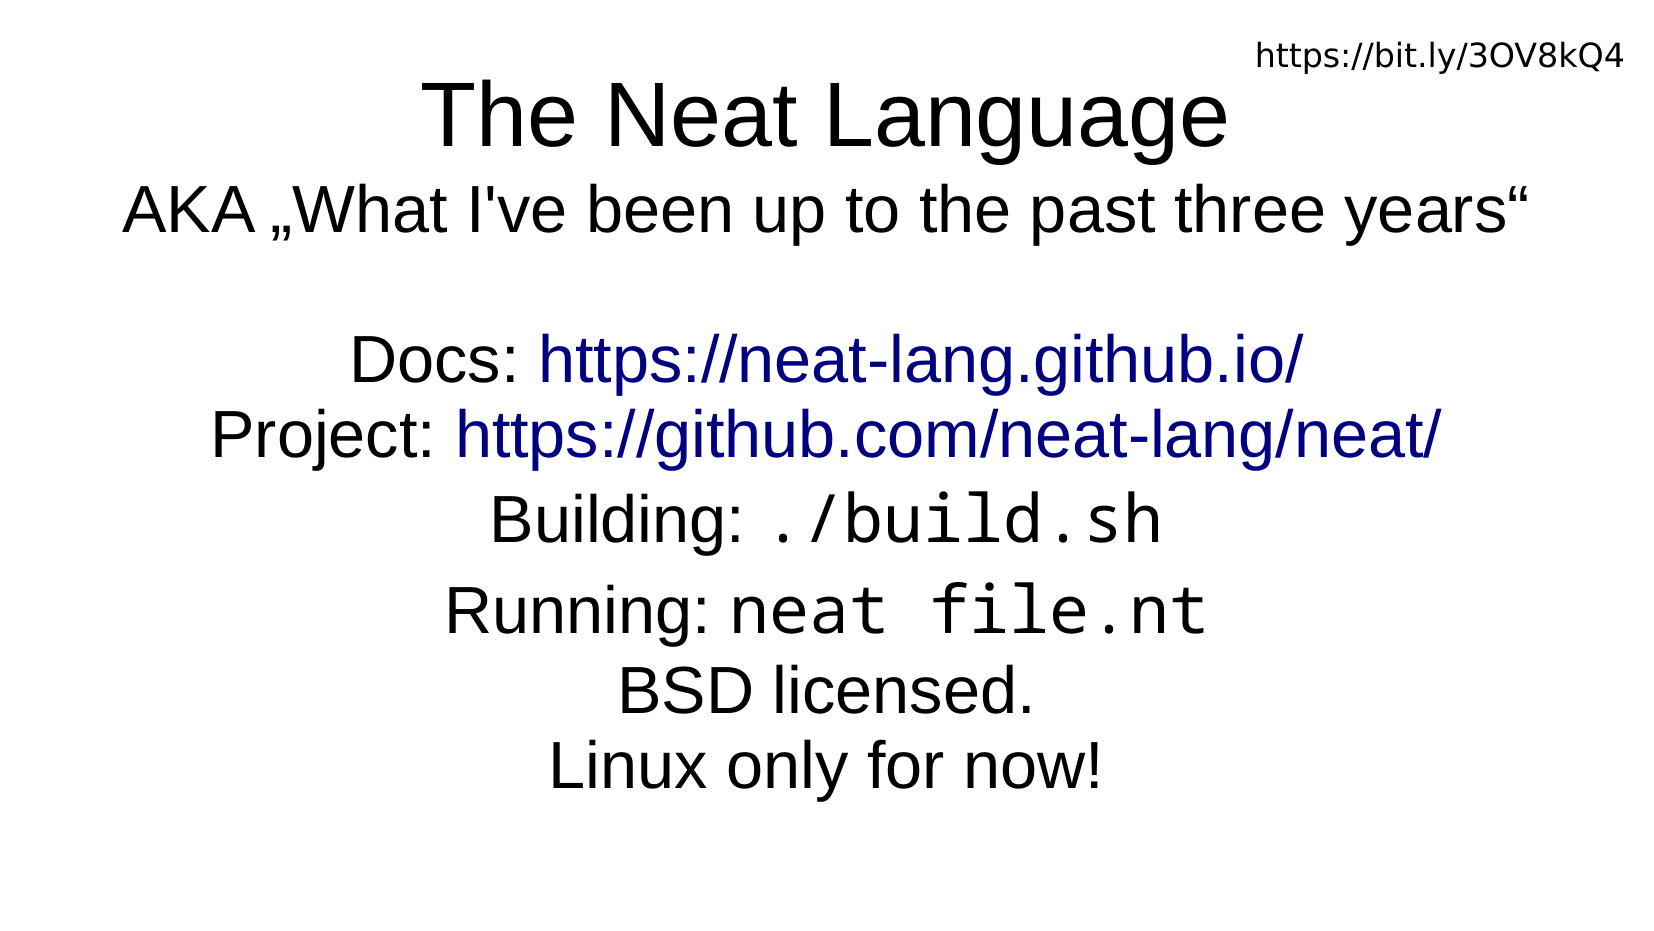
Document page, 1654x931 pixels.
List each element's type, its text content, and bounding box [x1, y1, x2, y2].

subtitle AKA „What I've been up to the past three years“ Docs: https://neat-lang.github.io/ Project: https://github.com/neat-lang/neat/ Building: ./build.sh Running: neat file.nt BSD licensed. Linux only for now! [82, 172, 1571, 803]
title The Neat Language [82, 37, 1571, 172]
